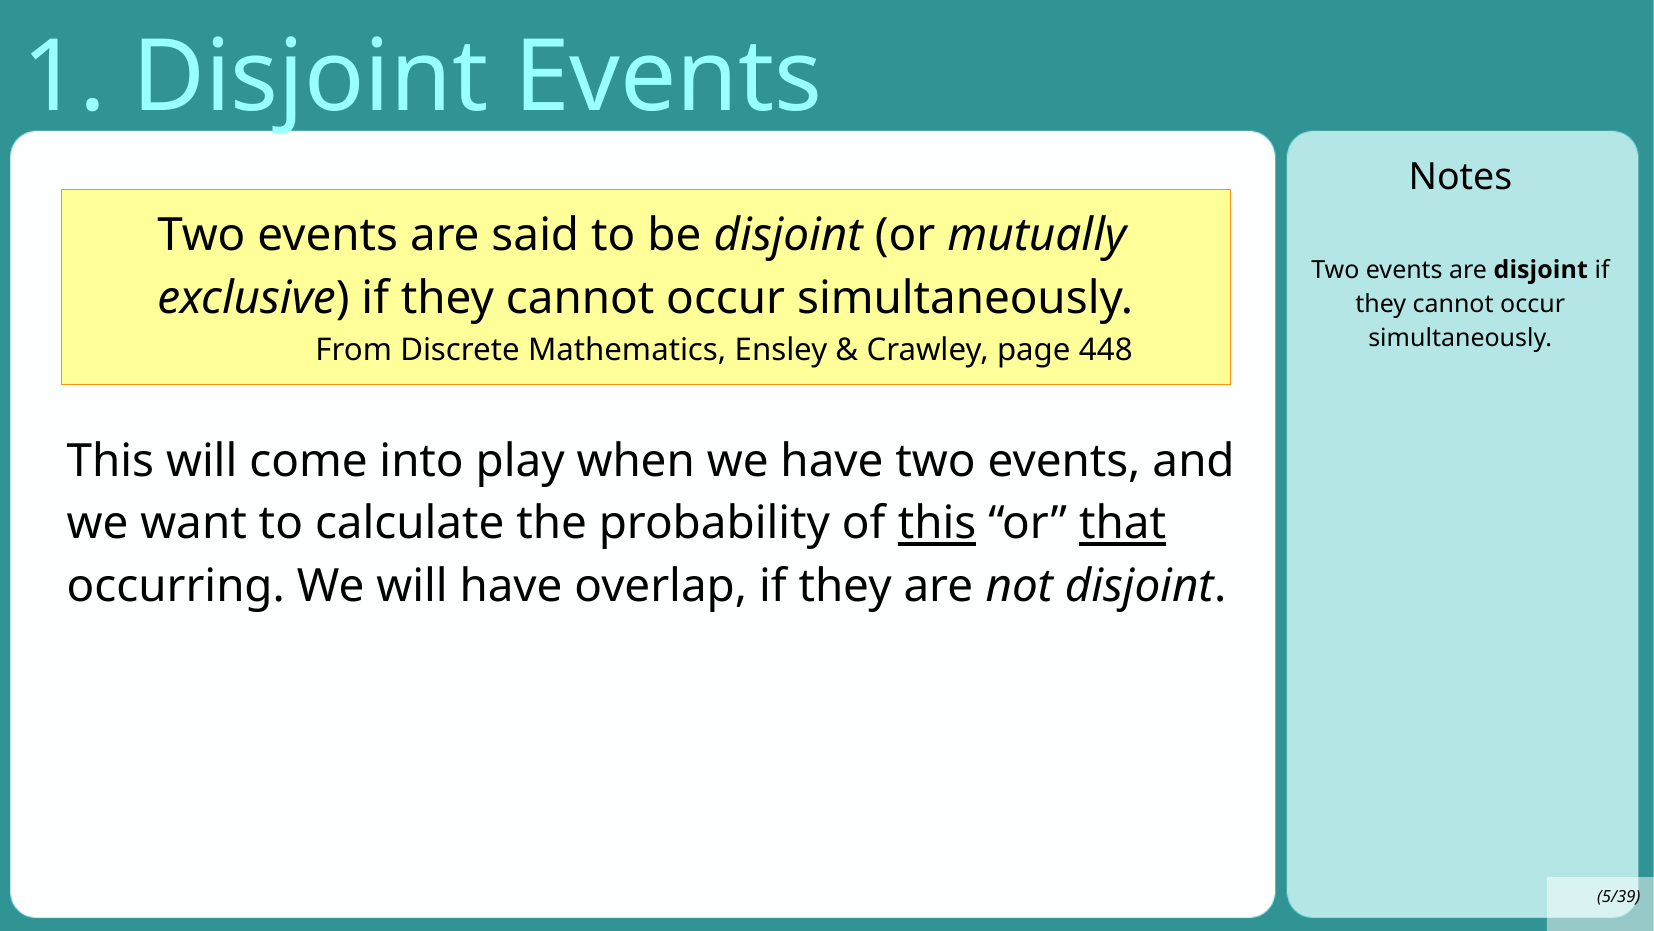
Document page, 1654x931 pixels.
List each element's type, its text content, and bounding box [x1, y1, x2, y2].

text_box Notes Two events are disjoint if they cannot occur simultaneously. [1290, 141, 1631, 661]
text_box Two events are said to be disjoint (or mutually exclusive) if they cannot occur simultaneously. From Discrete Mathematics, Ensley & Crawley, page 448 [61, 189, 1231, 385]
title 1. Disjoint Events [22, 13, 1511, 130]
text_box (<number>/39) [1546, 877, 1654, 931]
picture [0, 0, 1654, 931]
text_box This will come into play when we have two events, and we want to calculate the probability of this “or” that occurring. We will have overlap, if they are not disjoint. [66, 427, 1236, 598]
